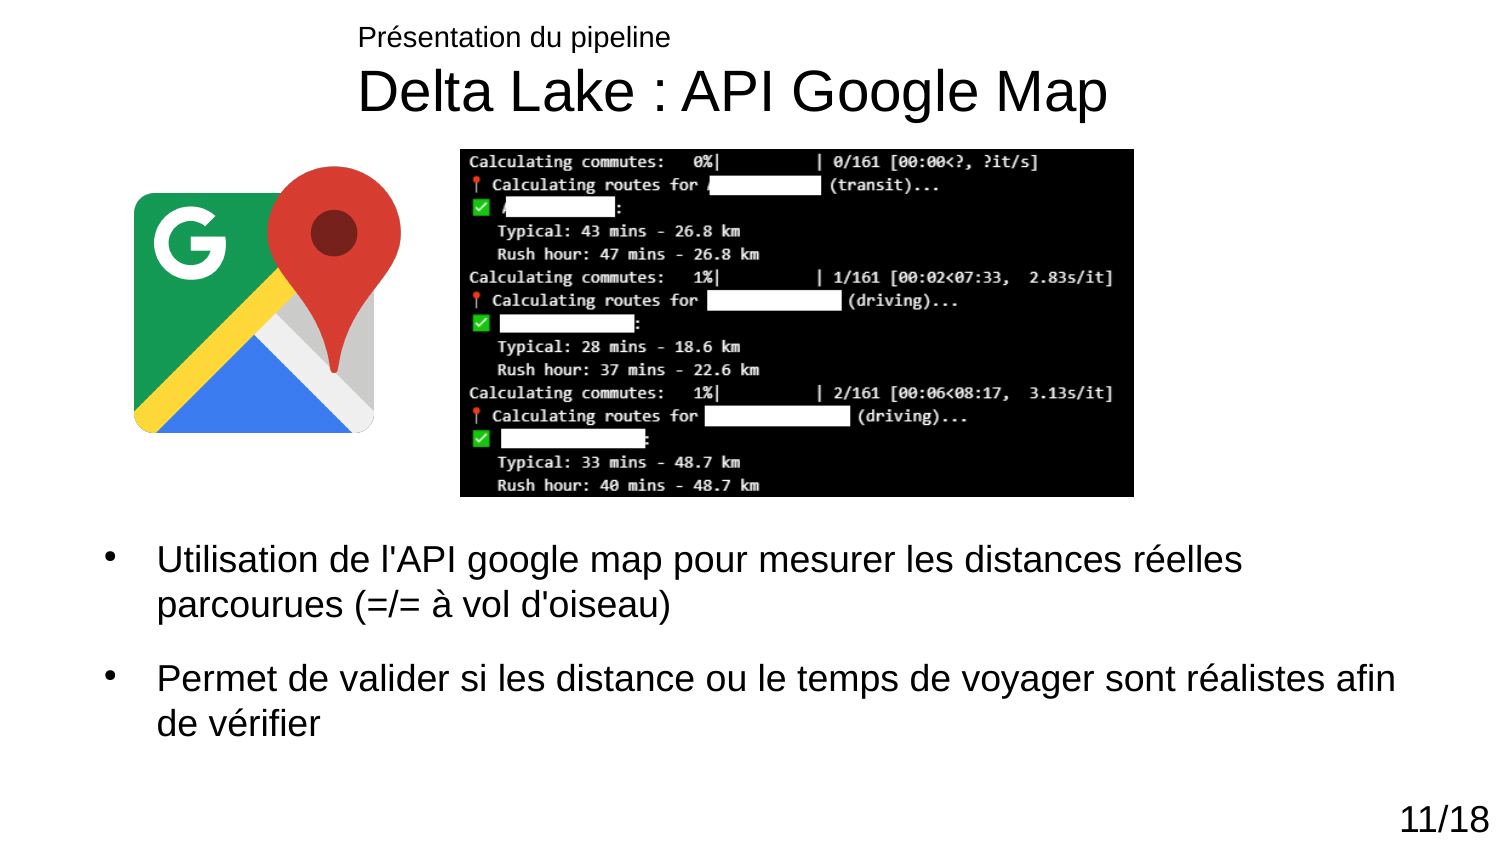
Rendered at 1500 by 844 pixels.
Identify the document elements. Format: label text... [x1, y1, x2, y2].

picture [94, 153, 414, 473]
picture [460, 149, 1134, 497]
text_box 11/18 [1384, 791, 1500, 844]
title Présentation du pipeline Delta Lake : API Google Map [342, 3, 1498, 154]
list Utilisation de l'API google map pour mesurer les distances réelles parcourues (=/= à vol d'oiseau) Permet de valider si les distance ou le temps de voyager sont réalistes afin de vérifier [70, 519, 1418, 844]
